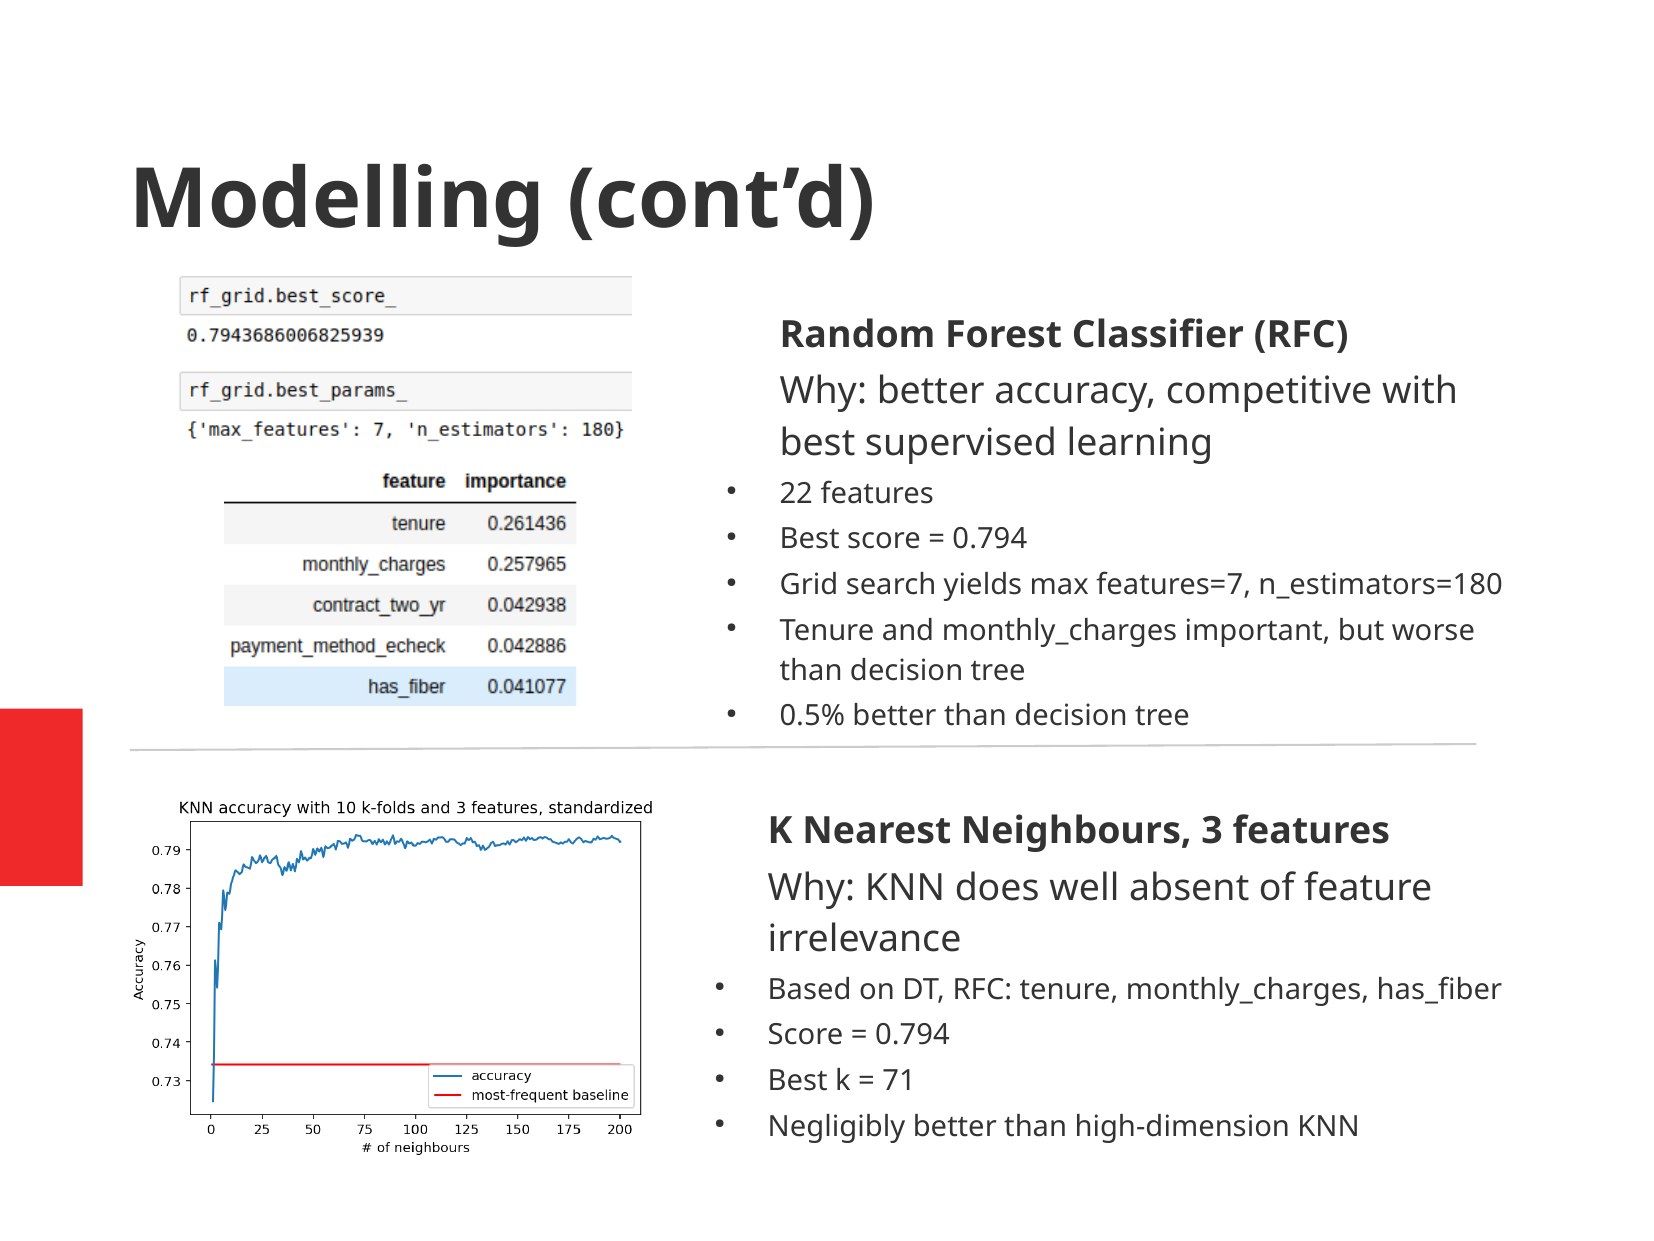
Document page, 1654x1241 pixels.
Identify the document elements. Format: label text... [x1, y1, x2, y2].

picture [224, 466, 578, 706]
picture [177, 271, 632, 453]
list K Nearest Neighbours, 3 features Why: KNN does well absent of feature irrelevance Based on DT, RFC: tenure, monthly_charges, has_fiber Score = 0.794 Best k = 71 Negligibly better than high-dimension KNN [696, 803, 1595, 1241]
list Random Forest Classifier (RFC) Why: better accuracy, competitive with best supervised learning 22 features Best score = 0.794 Grid search yields max features=7, n_estimators=180 Tenure and monthly_charges important, but worse than decision tree 0.5% better than decision tree [708, 307, 1512, 780]
title Modelling (cont’d) [129, 76, 1536, 313]
picture [123, 791, 662, 1164]
